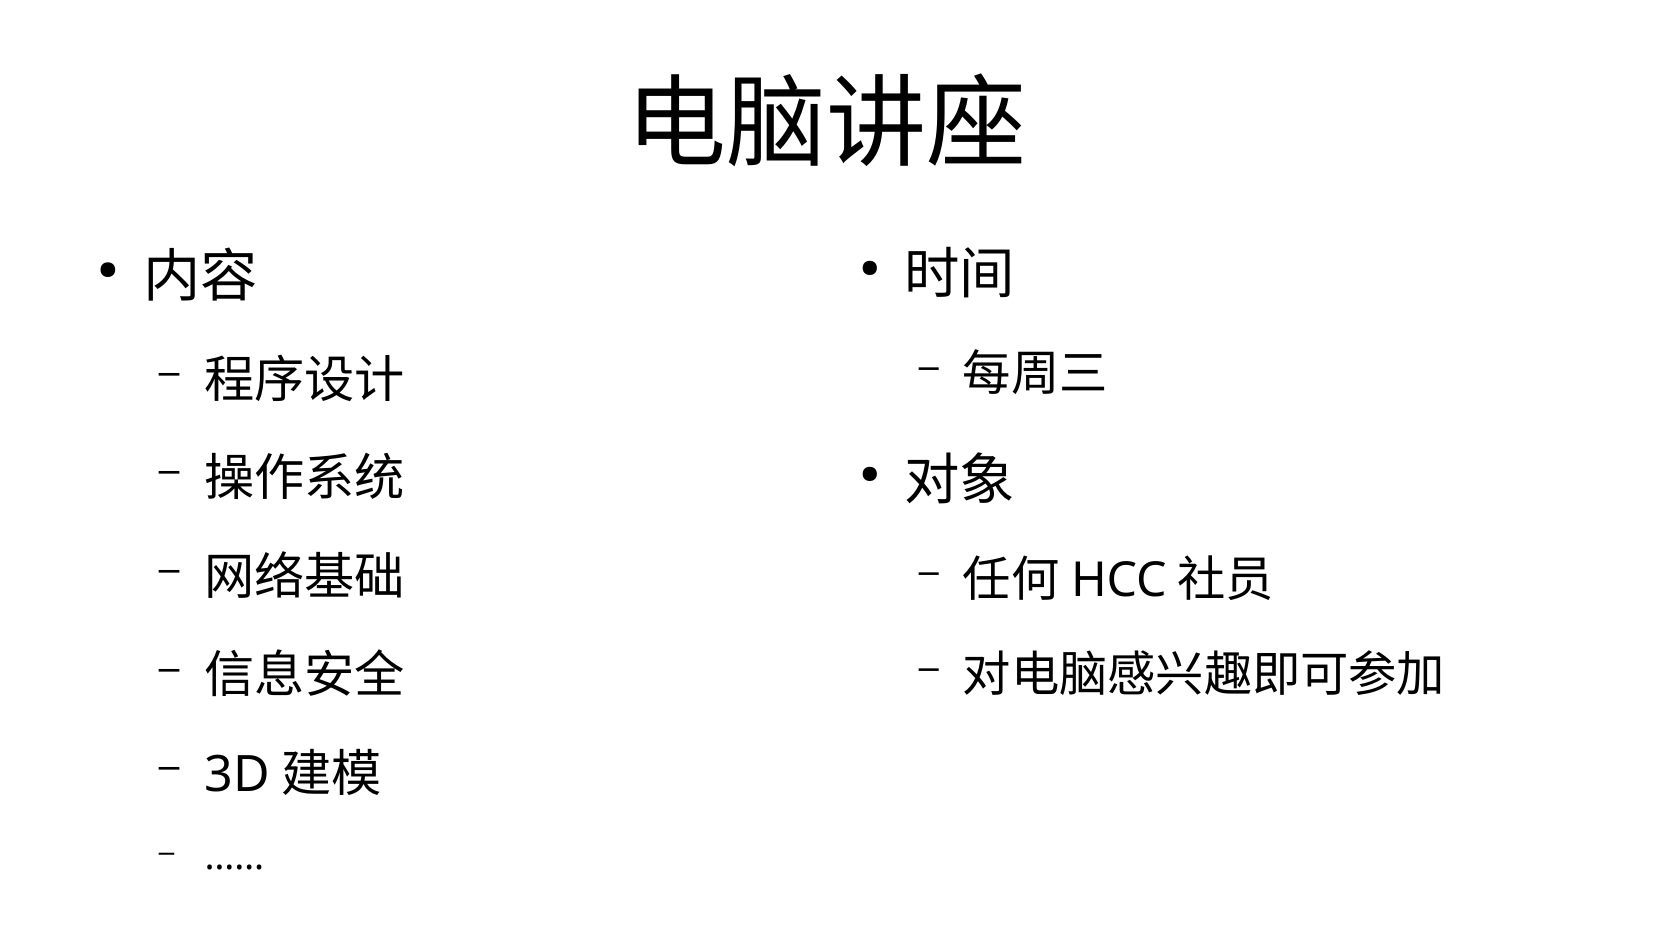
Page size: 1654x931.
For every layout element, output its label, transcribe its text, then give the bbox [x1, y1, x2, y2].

list 内容 程序设计 操作系统 网络基础 信息安全 3D建模 …… [82, 217, 809, 886]
title 电脑讲座 [82, 37, 1571, 193]
list 时间 每周三 对象 任何HCC社员 对电脑感兴趣即可参加 [845, 217, 1572, 709]
